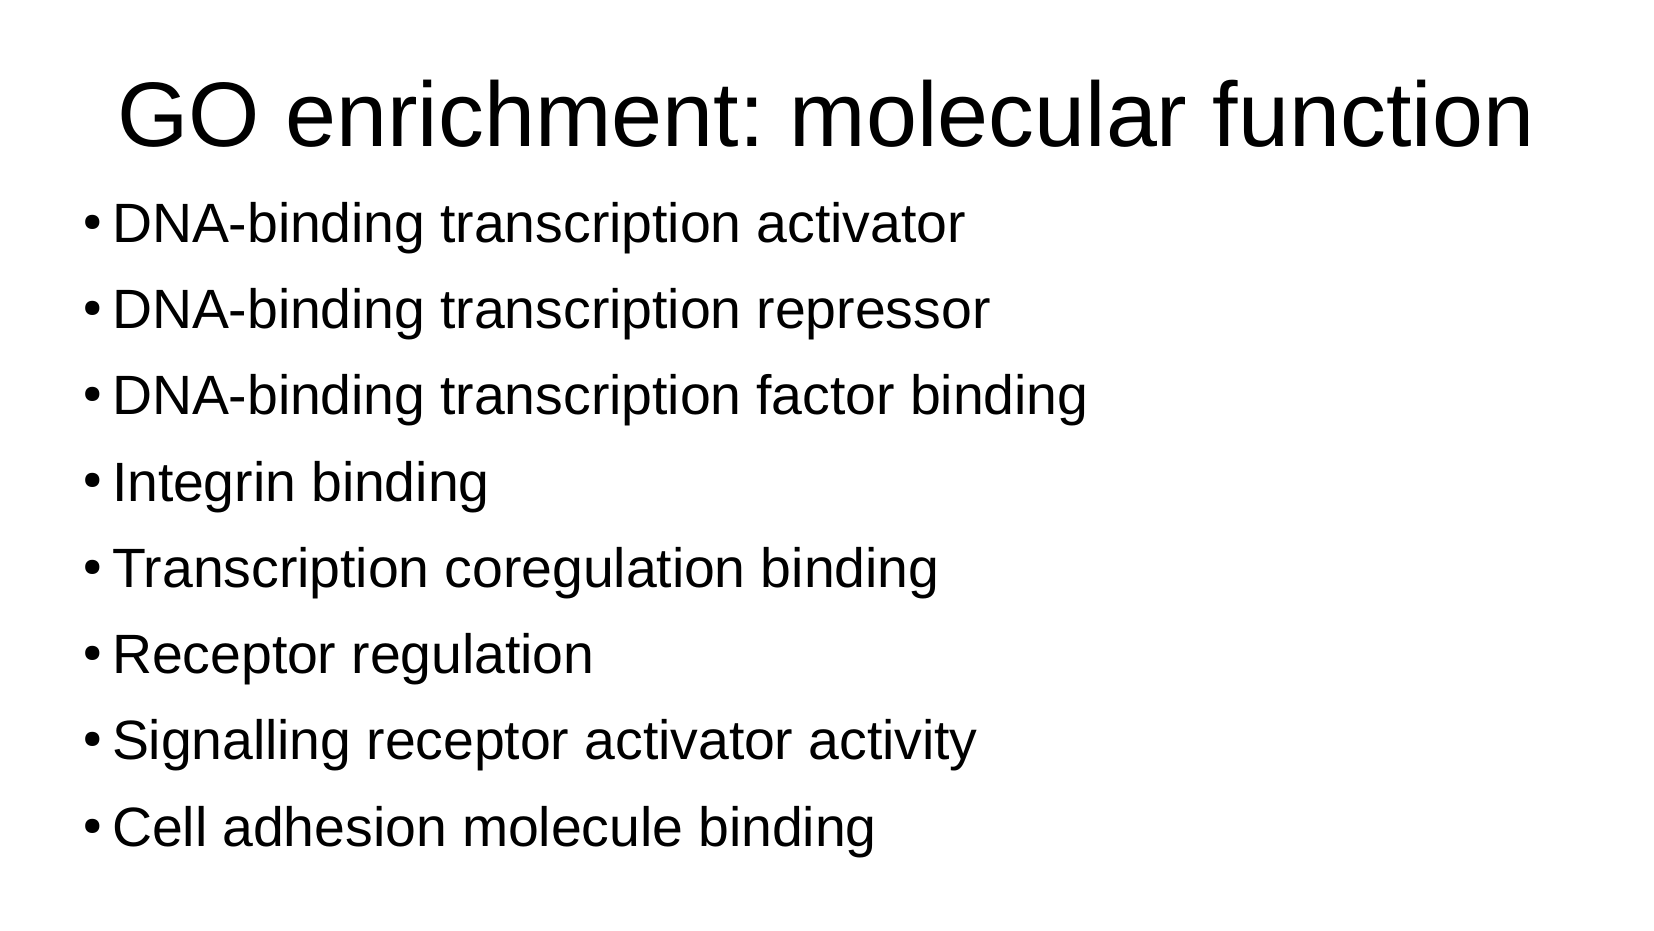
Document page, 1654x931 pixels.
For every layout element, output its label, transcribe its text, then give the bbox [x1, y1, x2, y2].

title GO enrichment: molecular function [82, 37, 1571, 192]
list DNA-binding transcription activator DNA-binding transcription repressor DNA-binding transcription factor binding Integrin binding Transcription coregulation binding Receptor regulation Signalling receptor activator activity Cell adhesion molecule binding [82, 192, 1571, 863]
